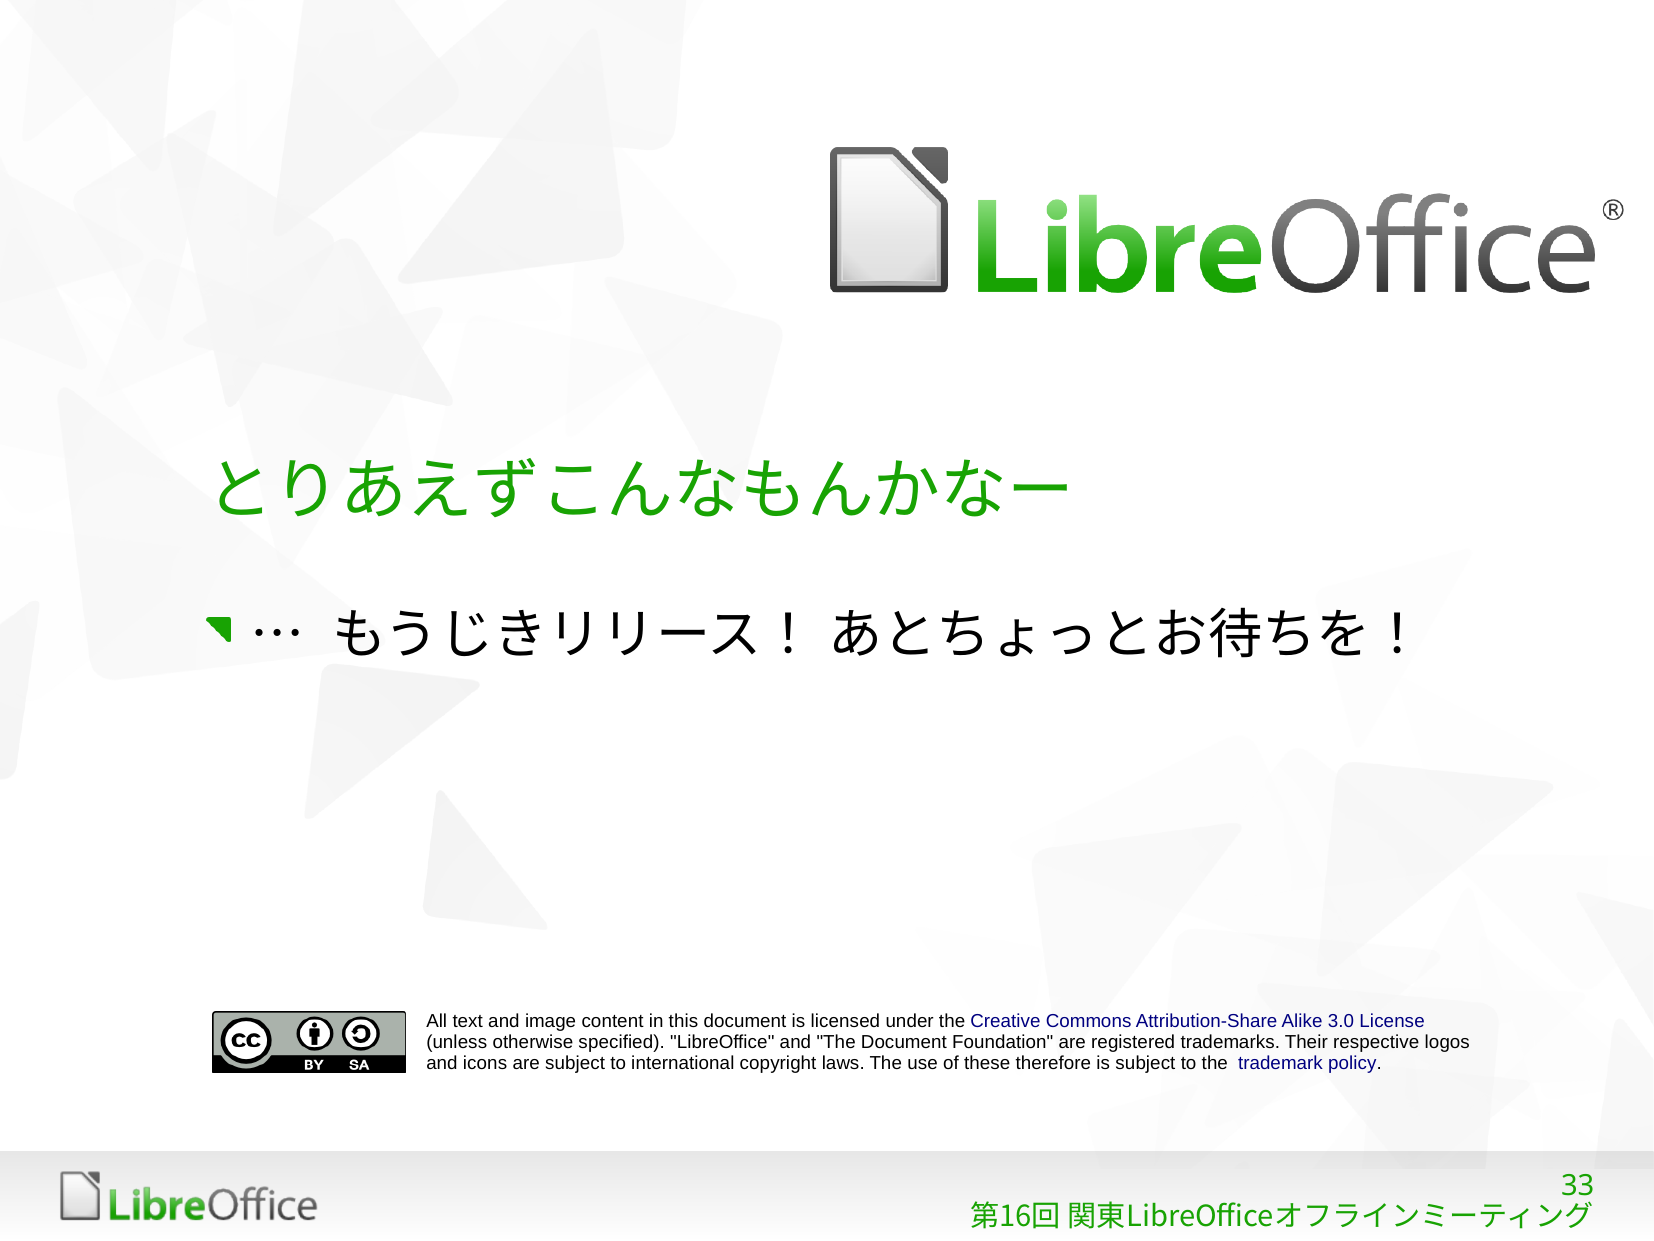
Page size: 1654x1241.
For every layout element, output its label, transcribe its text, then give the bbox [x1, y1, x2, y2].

picture [212, 1011, 406, 1073]
picture [0, 0, 1654, 930]
list … もうじきリリース！ あとちょっとお待ちを！ [206, 590, 1477, 945]
picture [41, 1152, 337, 1240]
title とりあえずこんなもんかなー [206, 395, 1477, 573]
picture [915, 548, 1654, 1169]
